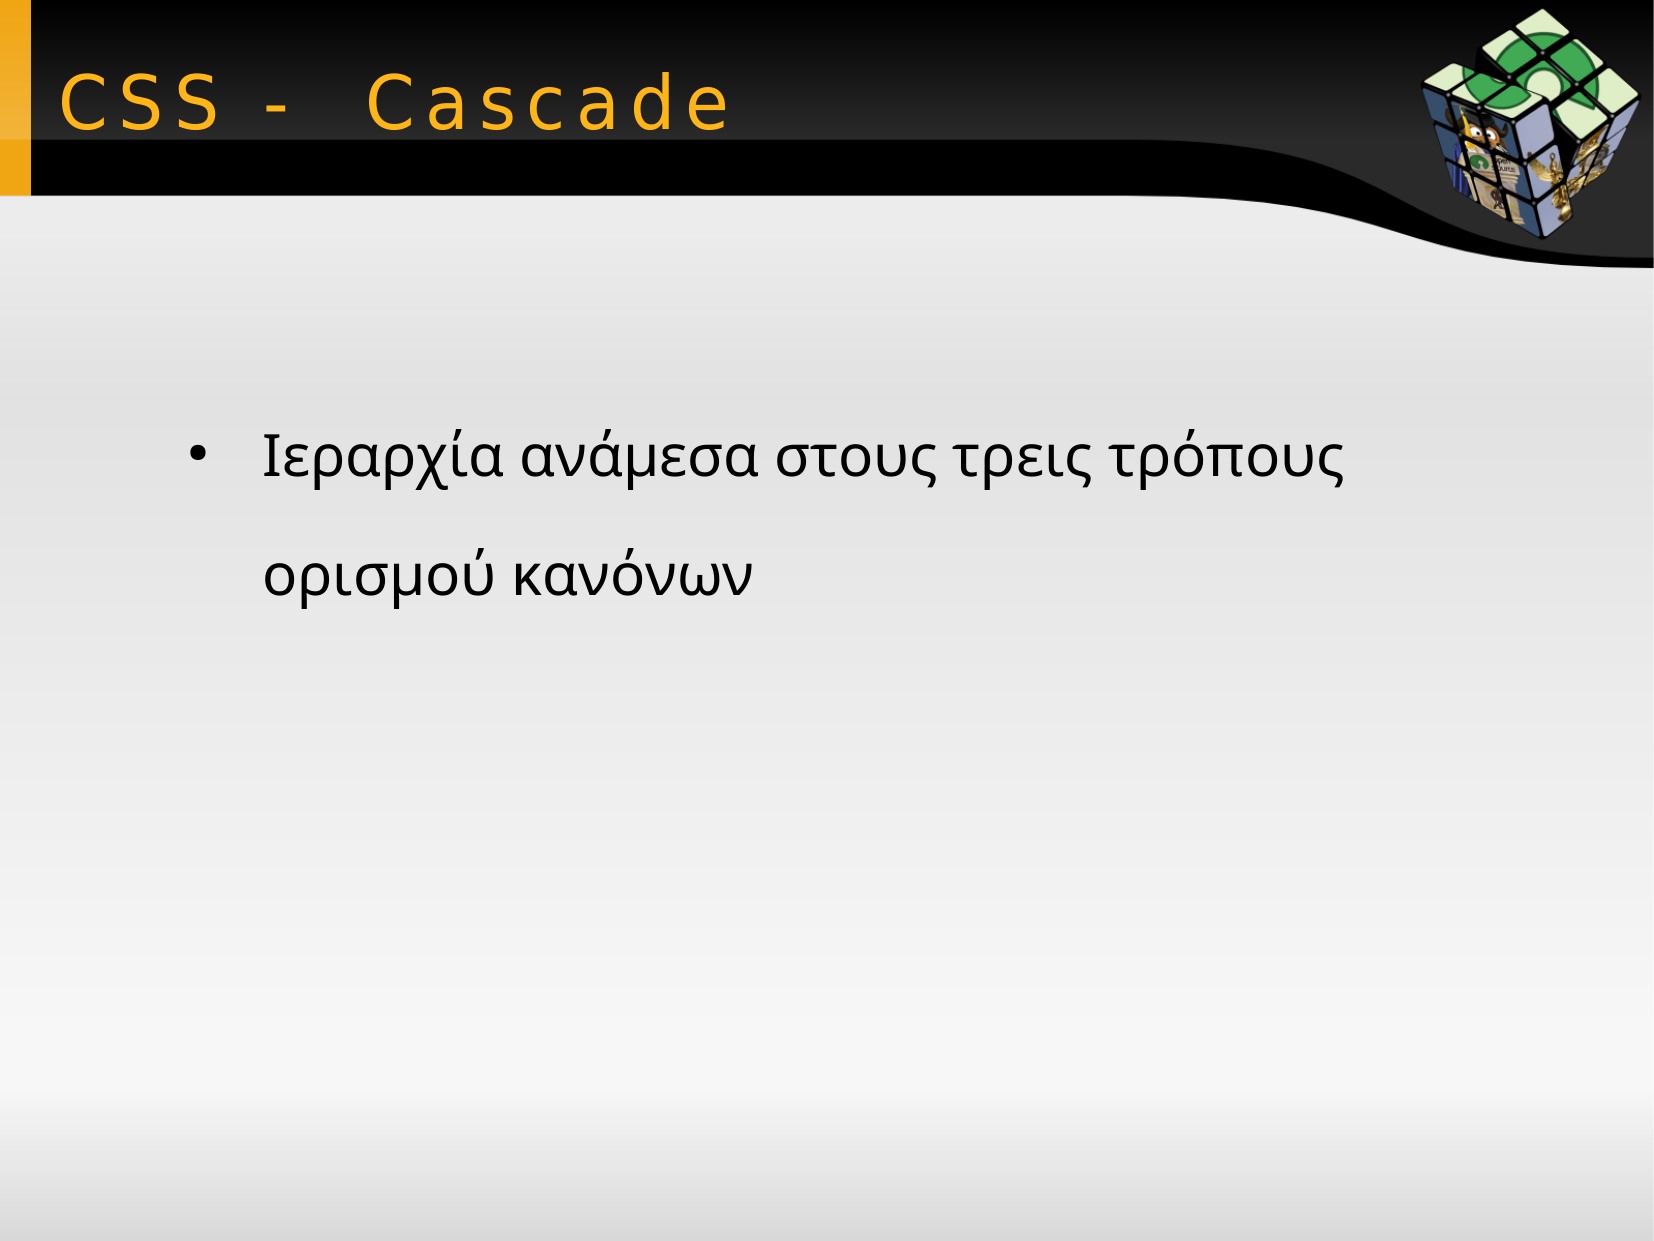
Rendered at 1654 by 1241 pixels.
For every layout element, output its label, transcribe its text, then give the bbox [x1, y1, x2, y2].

picture [0, 0, 1654, 1241]
title CSS - Cascade [59, 29, 1270, 178]
subtitle Ιεραρχία ανάμεσα στους τρεις τρόπους ορισμού κανόνων [187, 375, 1576, 1080]
